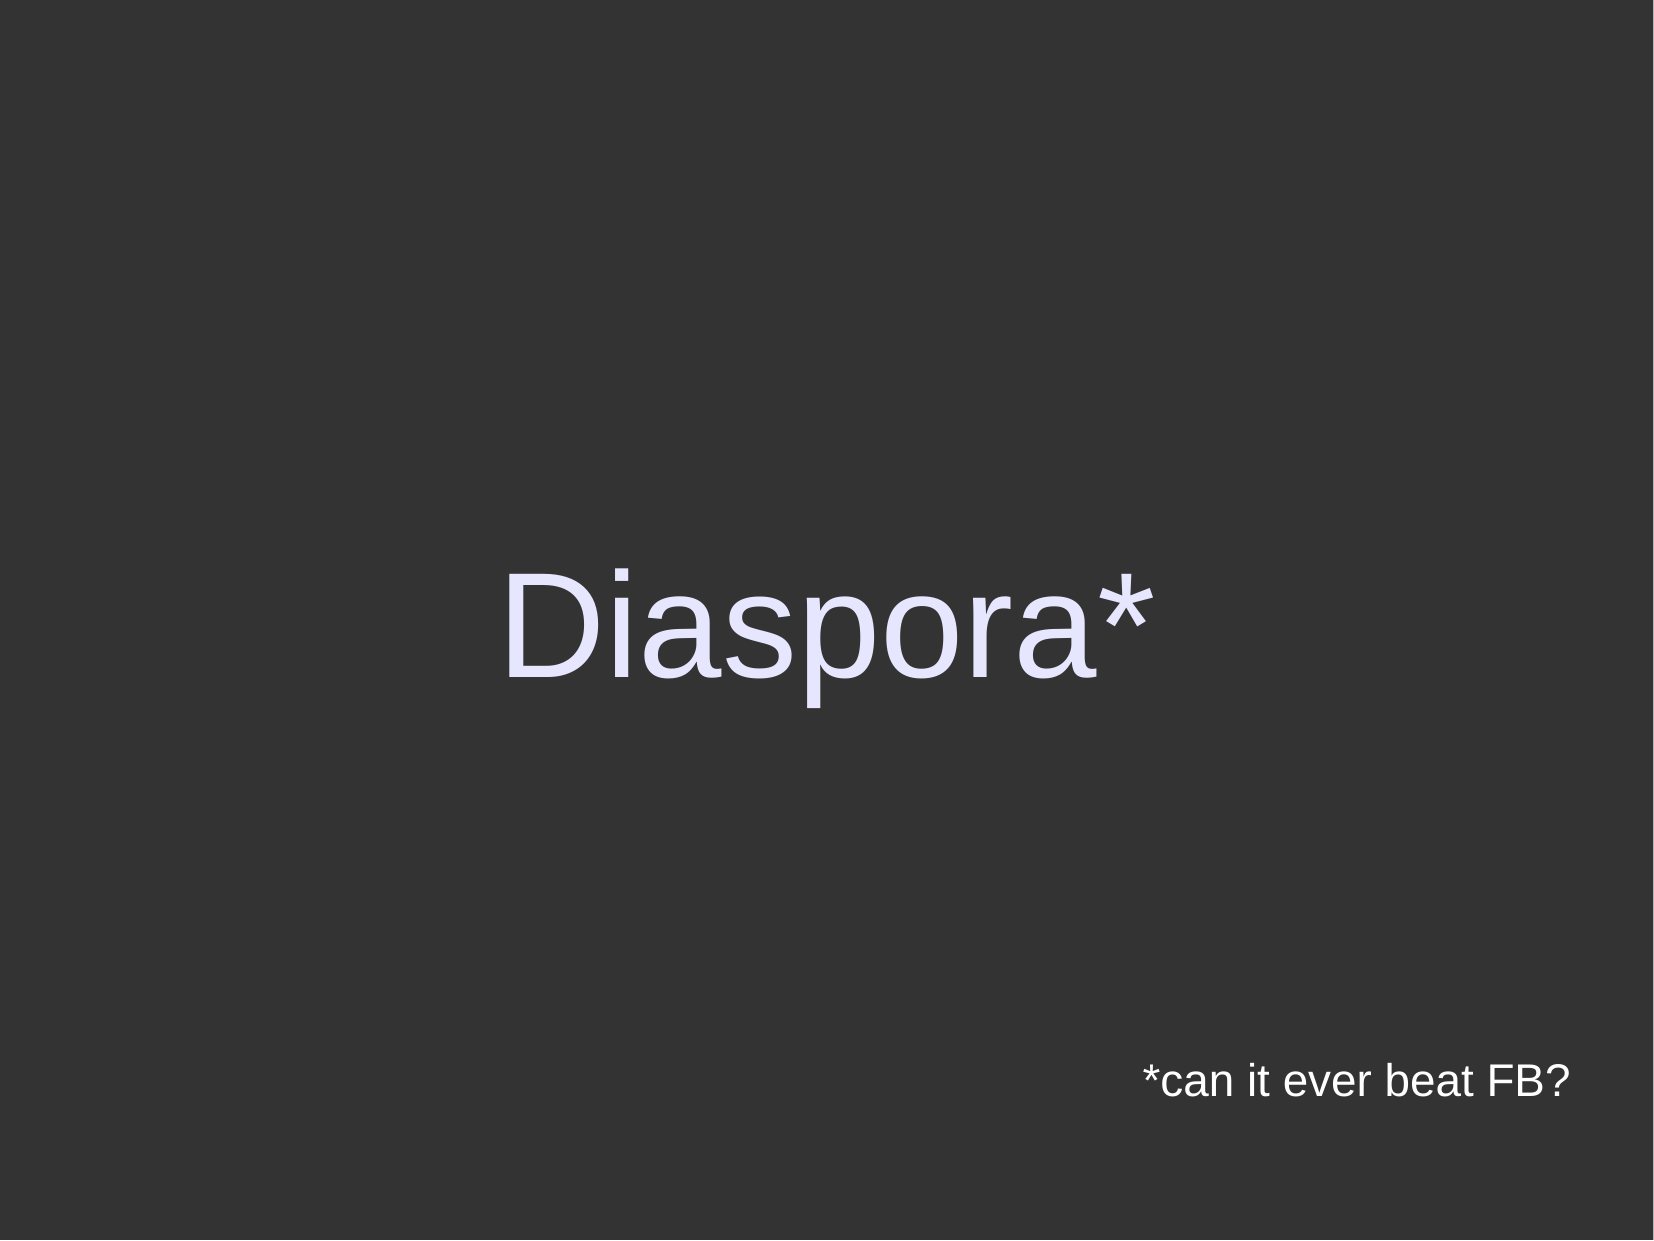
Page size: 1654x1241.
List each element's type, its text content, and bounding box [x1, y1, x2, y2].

title Diaspora* [82, 521, 1571, 729]
title *can it ever beat FB? [82, 976, 1571, 1184]
